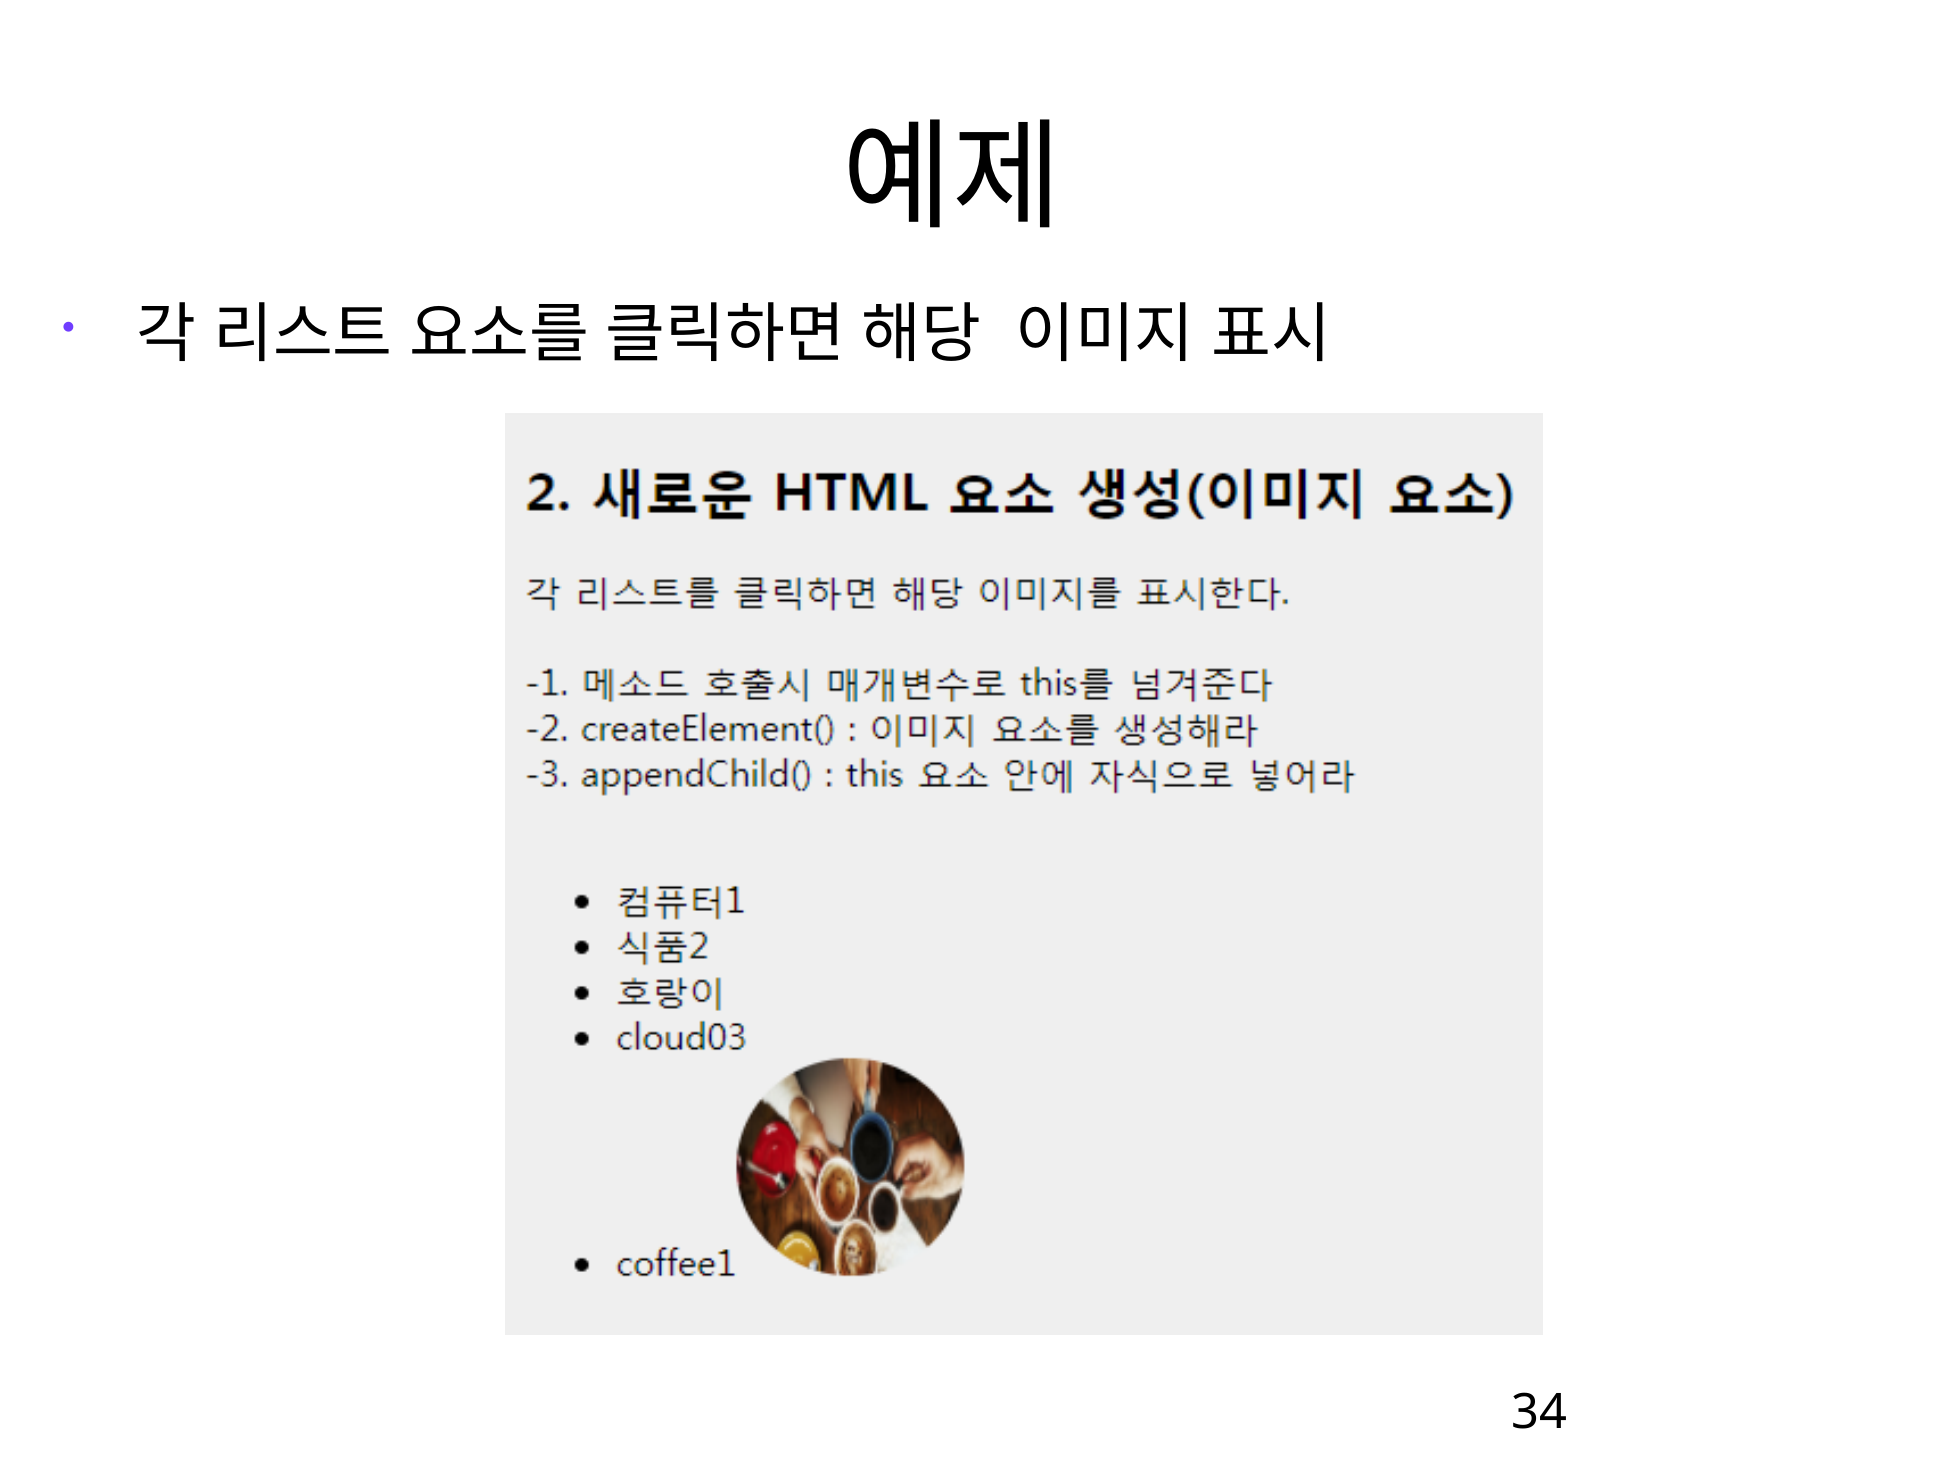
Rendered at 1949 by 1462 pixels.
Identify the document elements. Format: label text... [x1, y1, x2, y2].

list 각 리스트 요소를 클릭하면 해당 이미지 표시 [48, 284, 1897, 1343]
title 예제 [156, 92, 1749, 255]
slide_number <숫자> [1496, 1372, 1899, 1462]
picture [505, 413, 1543, 1335]
